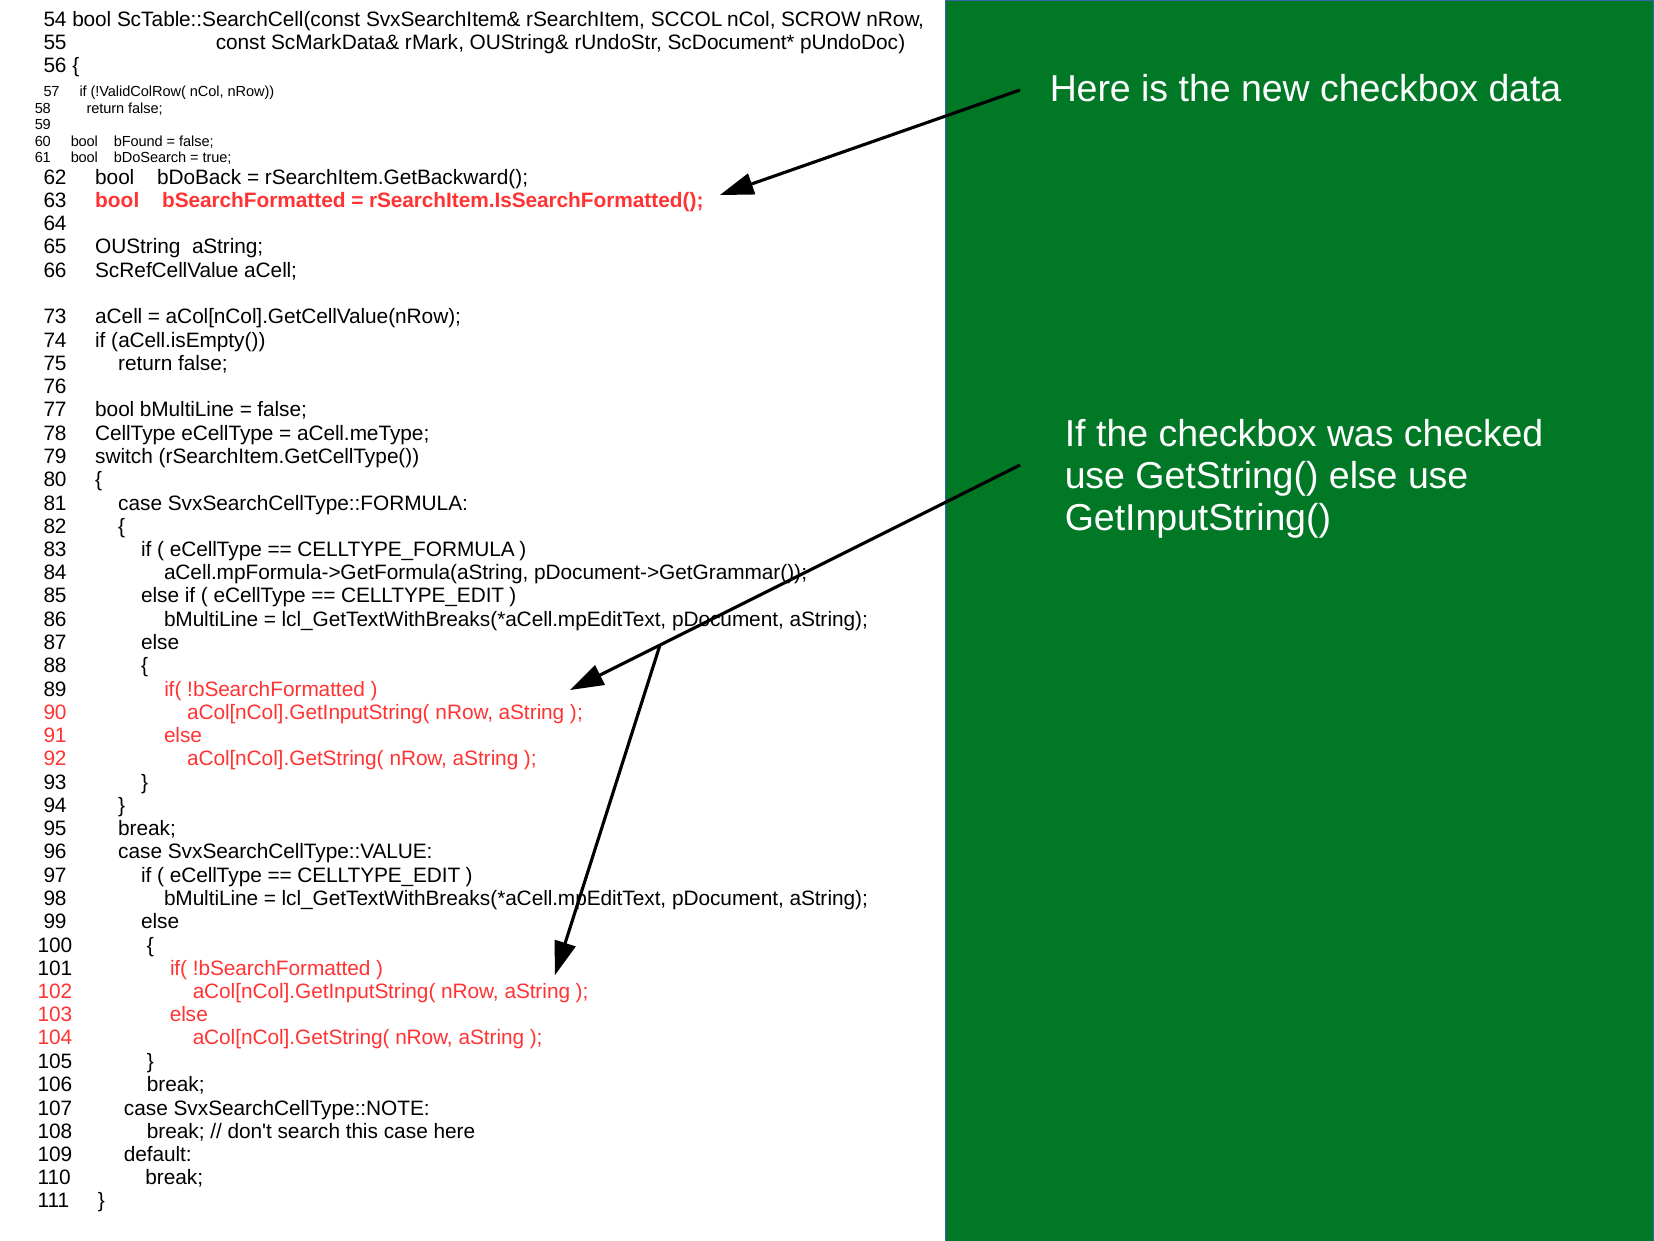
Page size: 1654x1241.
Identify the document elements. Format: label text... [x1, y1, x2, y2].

text_box 54 bool ScTable::SearchCell(const SvxSearchItem& rSearchItem, SCCOL nCol, SCROW nRow, 55 const ScMarkData& rMark, OUString& rUndoStr, ScDocument* pUndoDoc) 56 { 57 if (!ValidColRow( nCol, nRow)) 58 return false; 59 60 bool bFound = false; 61 bool bDoSearch = true; 62 bool bDoBack = rSearchItem.GetBackward(); 63 bool bSearchFormatted = rSearchItem.IsSearchFormatted(); 64 65 OUString aString; 66 ScRefCellValue aCell; 73 aCell = aCol[nCol].GetCellValue(nRow); 74 if (aCell.isEmpty()) 75 return false; 76 77 bool bMultiLine = false; 78 CellType eCellType = aCell.meType; 79 switch (rSearchItem.GetCellType()) 80 { 81 case SvxSearchCellType::FORMULA: 82 { 83 if ( eCellType == CELLTYPE_FORMULA ) 84 aCell.mpFormula->GetFormula(aString, pDocument->GetGrammar()); 85 else if ( eCellType == CELLTYPE_EDIT ) 86 bMultiLine = lcl_GetTextWithBreaks(*aCell.mpEditText, pDocument, aString); 87 else 88 { 89 if( !bSearchFormatted ) 90 aCol[nCol].GetInputString( nRow, aString ); 91 else 92 aCol[nCol].GetString( nRow, aString ); 93 } 94 } 95 break; 96 case SvxSearchCellType::VALUE: 97 if ( eCellType == CELLTYPE_EDIT ) 98 bMultiLine = lcl_GetTextWithBreaks(*aCell.mpEditText, pDocument, aString); 99 else 100 { 101 if( !bSearchFormatted ) 102 aCol[nCol].GetInputString( nRow, aString ); 103 else 104 aCol[nCol].GetString( nRow, aString ); 105 } 106 break; 107 case SvxSearchCellType::NOTE: 108 break; // don't search this case here 109 default: 110 break; 111 } [0, 0, 945, 1241]
text_box Here is the new checkbox data [1035, 60, 1606, 117]
text_box If the checkbox was checked use GetString() else use GetInputString() [1050, 405, 1591, 546]
text_box [945, 0, 1654, 1241]
